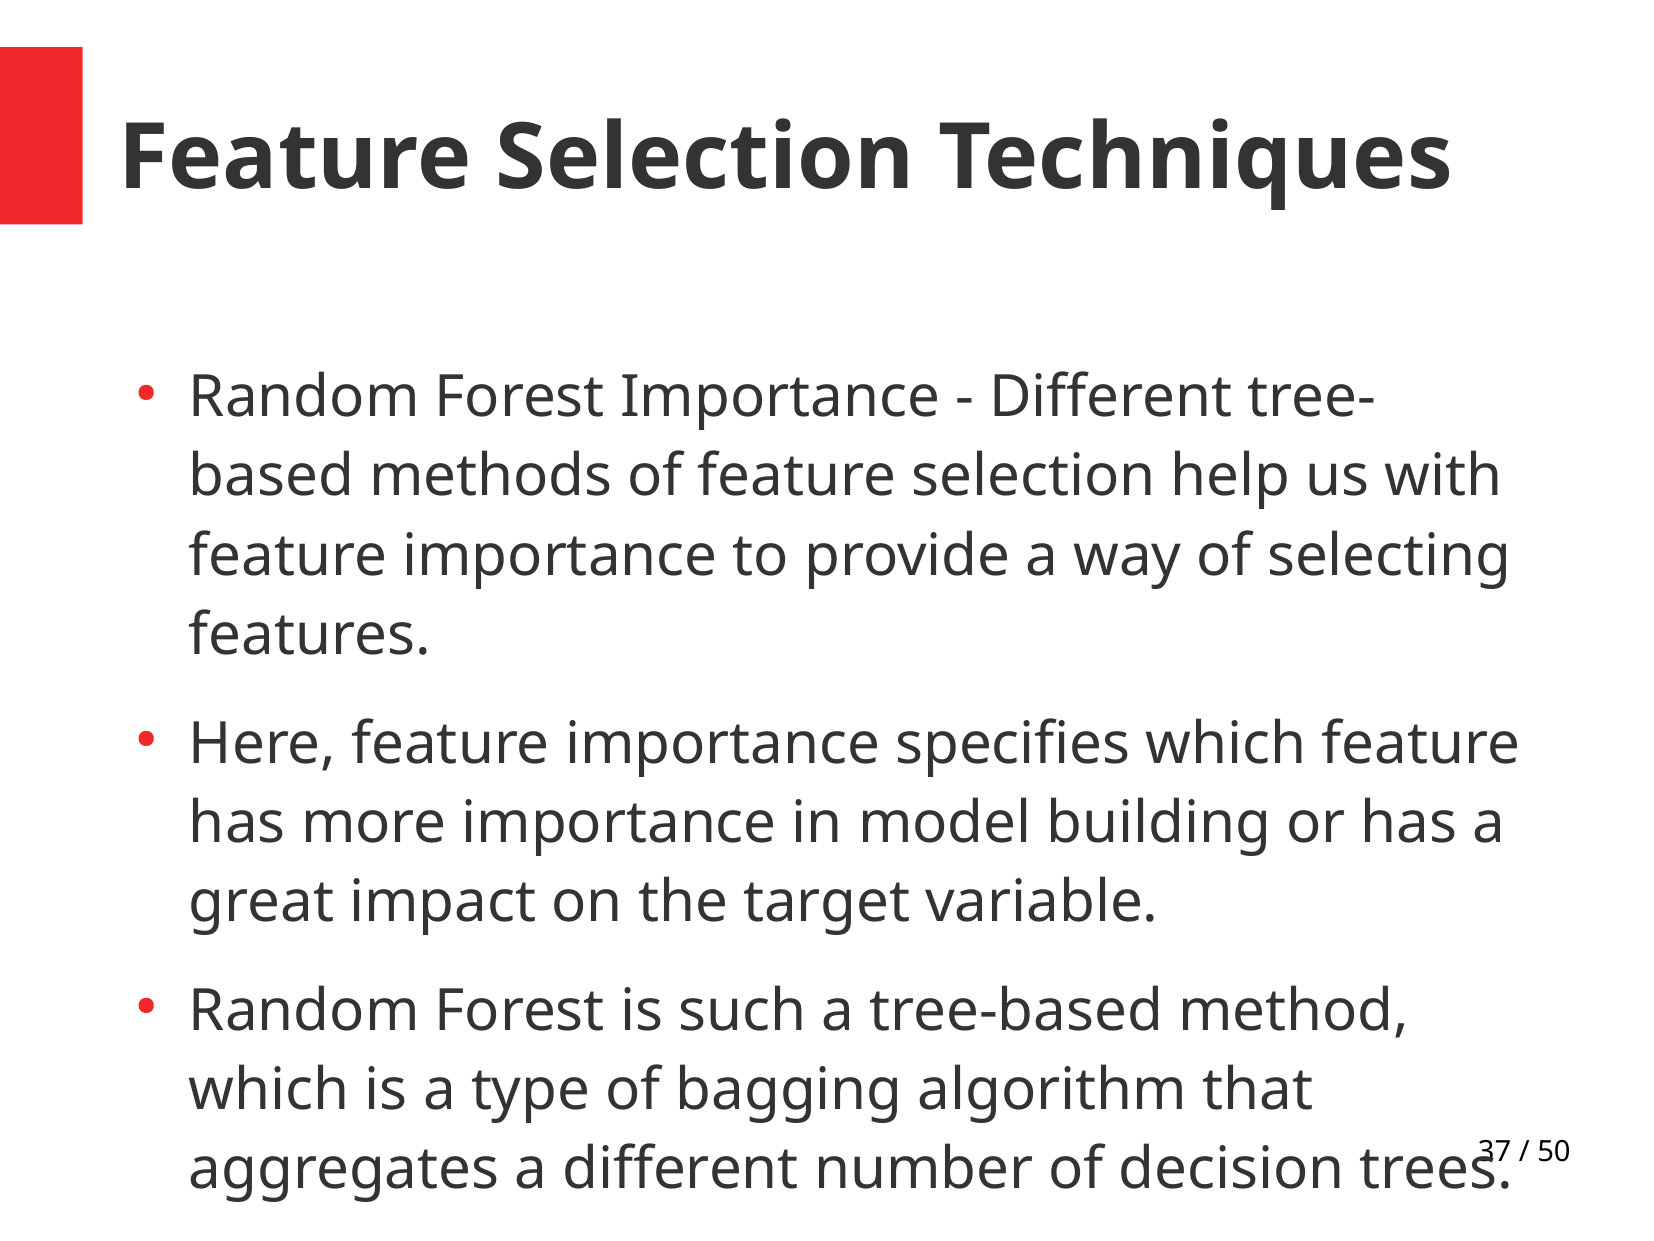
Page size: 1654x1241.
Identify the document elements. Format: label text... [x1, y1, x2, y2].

list Random Forest Importance - Different tree-based methods of feature selection help us with feature importance to provide a way of selecting features. Here, feature importance specifies which feature has more importance in model building or has a great impact on the target variable. Random Forest is such a tree-based method, which is a type of bagging algorithm that aggregates a different number of decision trees. [118, 354, 1536, 1074]
title Feature Selection Techniques [118, 49, 1571, 257]
